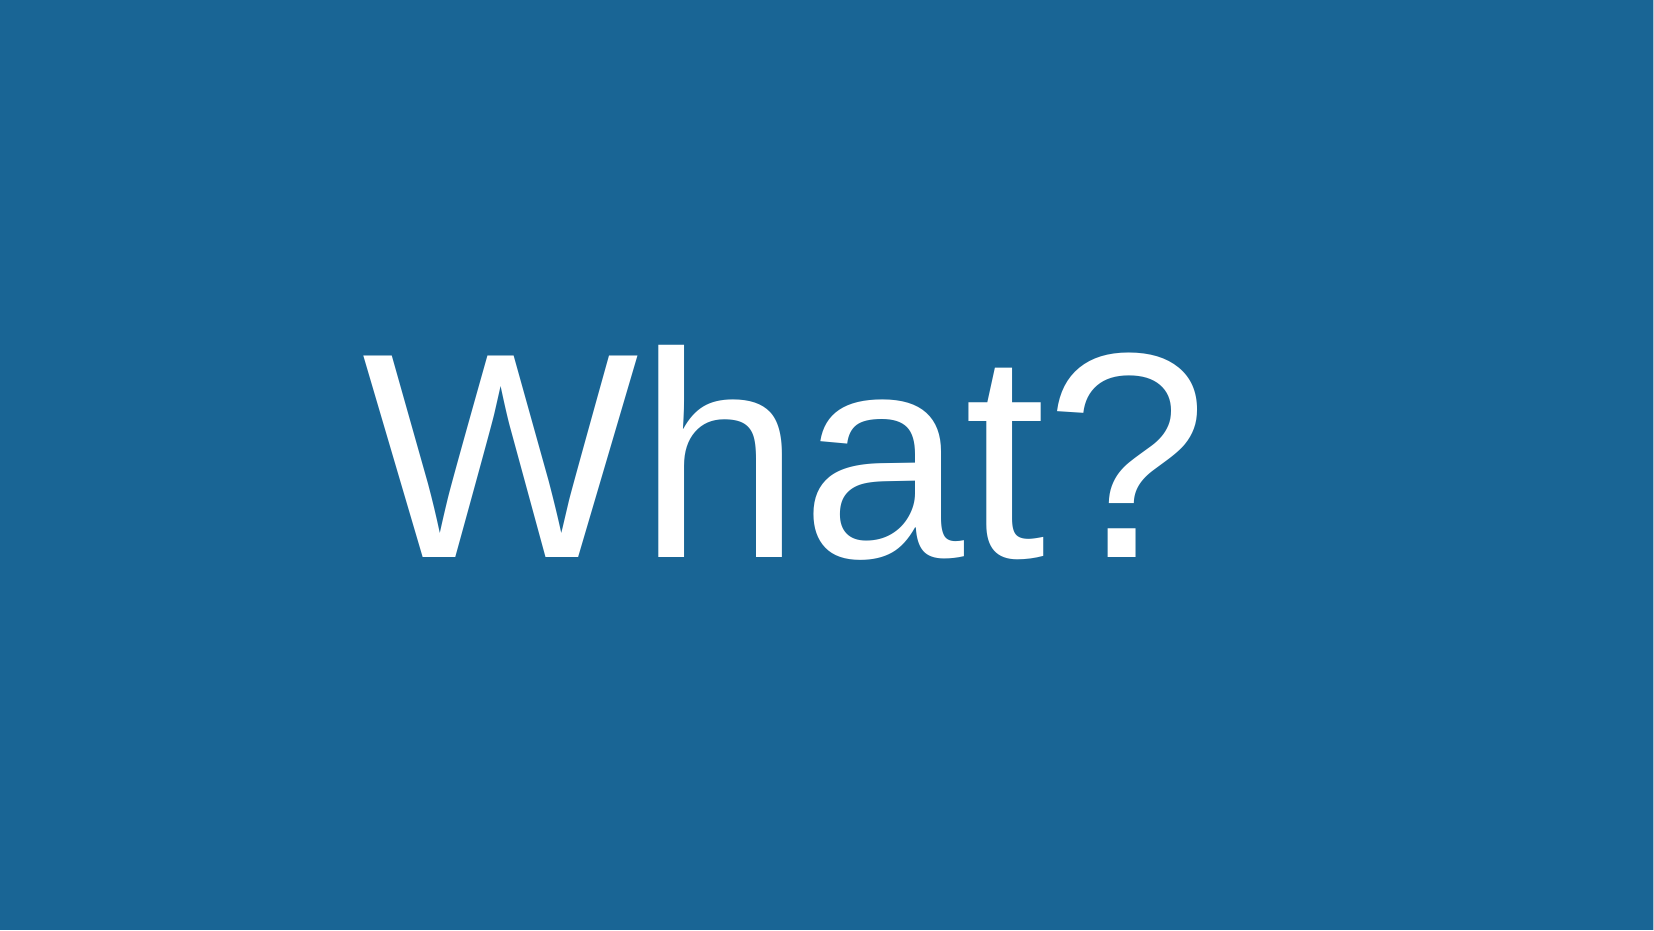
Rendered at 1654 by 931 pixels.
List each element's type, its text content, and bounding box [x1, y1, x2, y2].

title What? [82, 37, 1571, 875]
